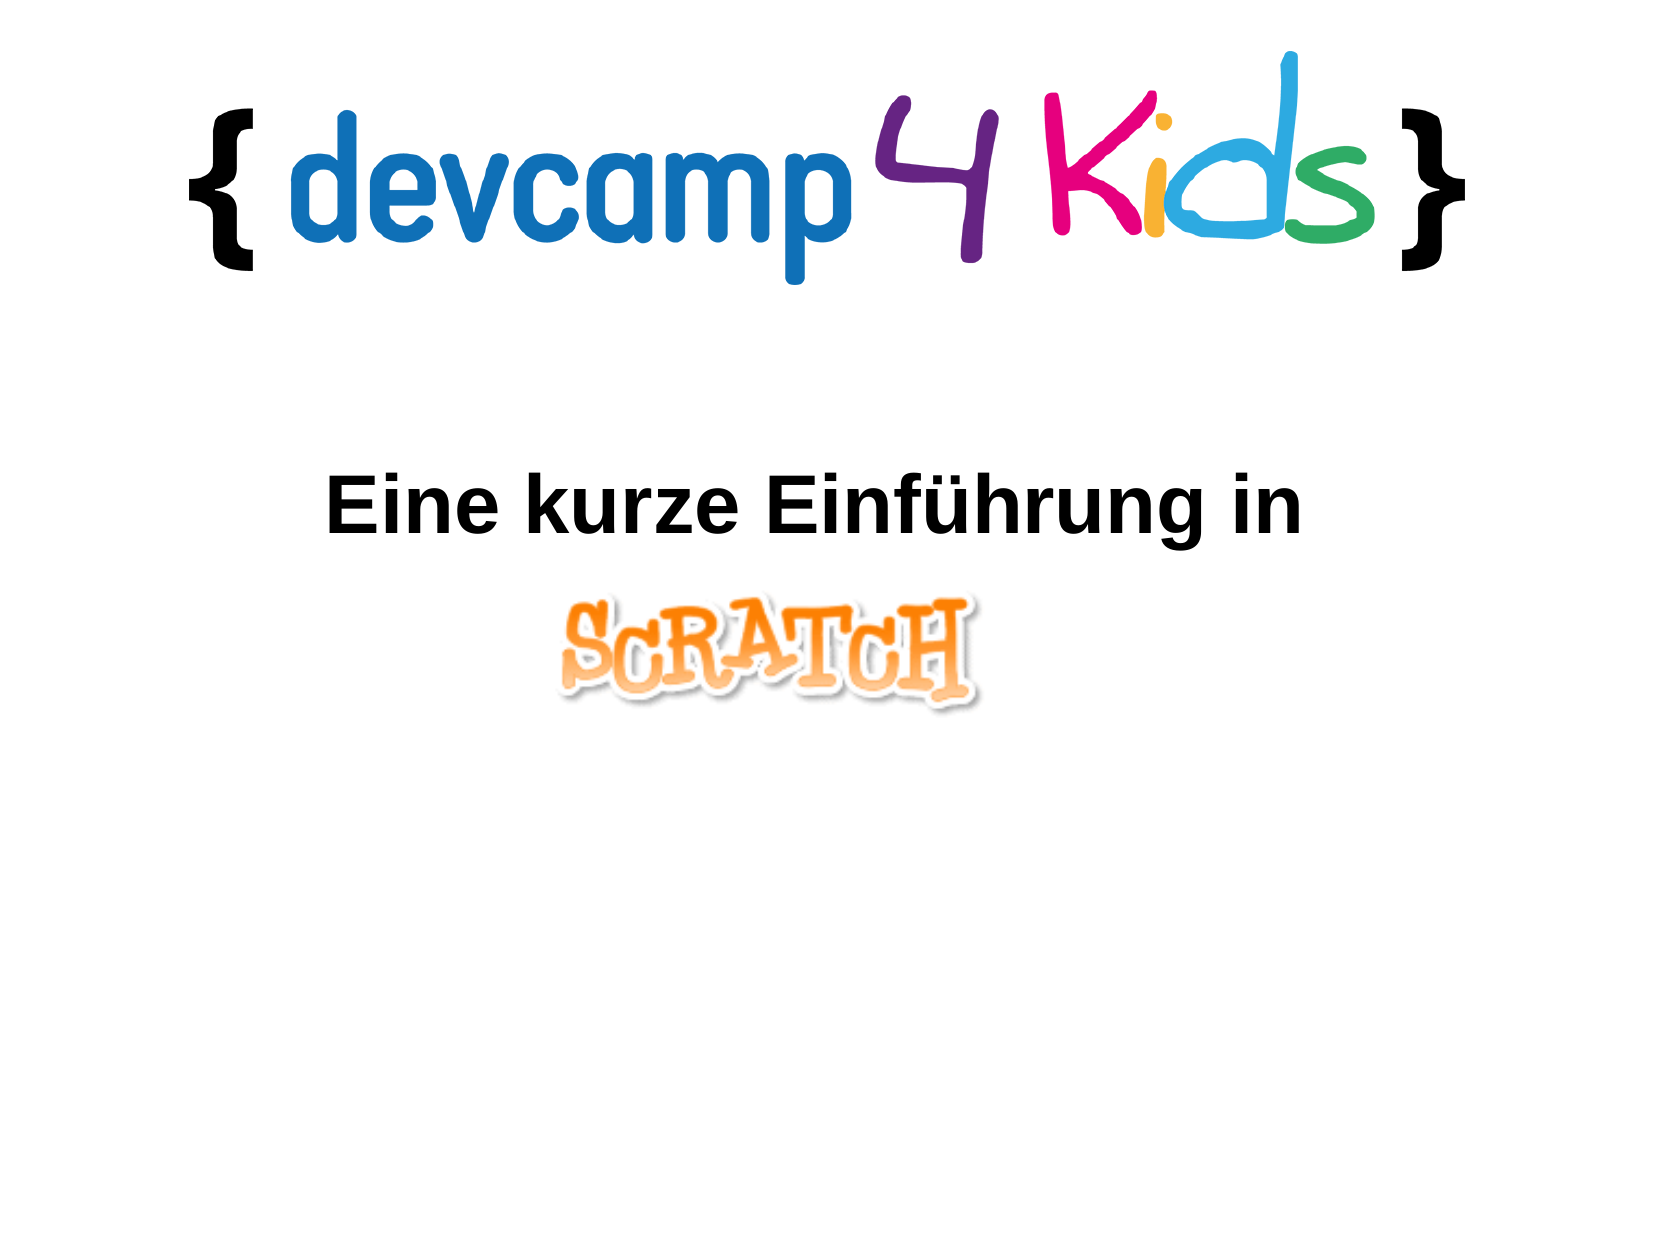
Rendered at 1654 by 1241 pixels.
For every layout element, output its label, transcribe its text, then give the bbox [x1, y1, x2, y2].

picture [189, 51, 1465, 286]
picture [552, 587, 991, 721]
subtitle Eine kurze Einführung in [82, 290, 1571, 721]
